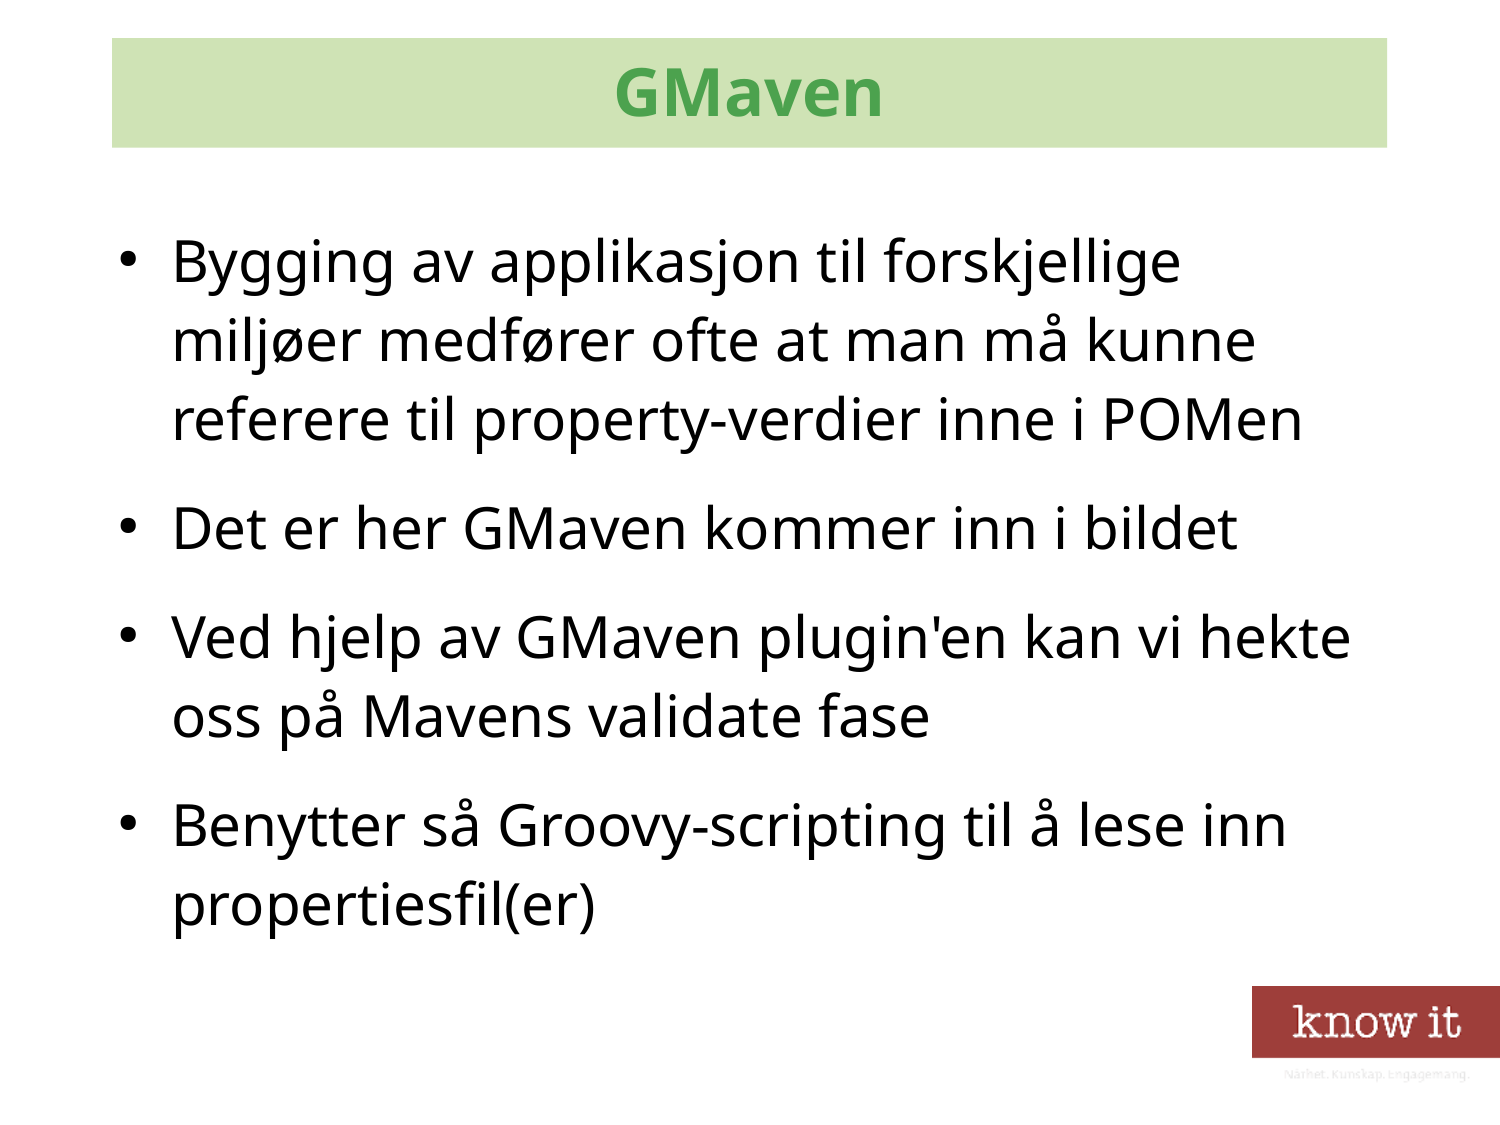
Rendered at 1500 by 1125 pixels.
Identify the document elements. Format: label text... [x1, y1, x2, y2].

list Bygging av applikasjon til forskjellige miljøer medfører ofte at man må kunne referere til property-verdier inne i POMen Det er her GMaven kommer inn i bildet Ved hjelp av GMaven plugin'en kan vi hekte oss på Mavens validate fase Benytter så Groovy-scripting til å lese inn propertiesfil(er) [100, 220, 1360, 935]
picture [1252, 986, 1500, 1058]
text_box GMaven [112, 38, 1388, 148]
